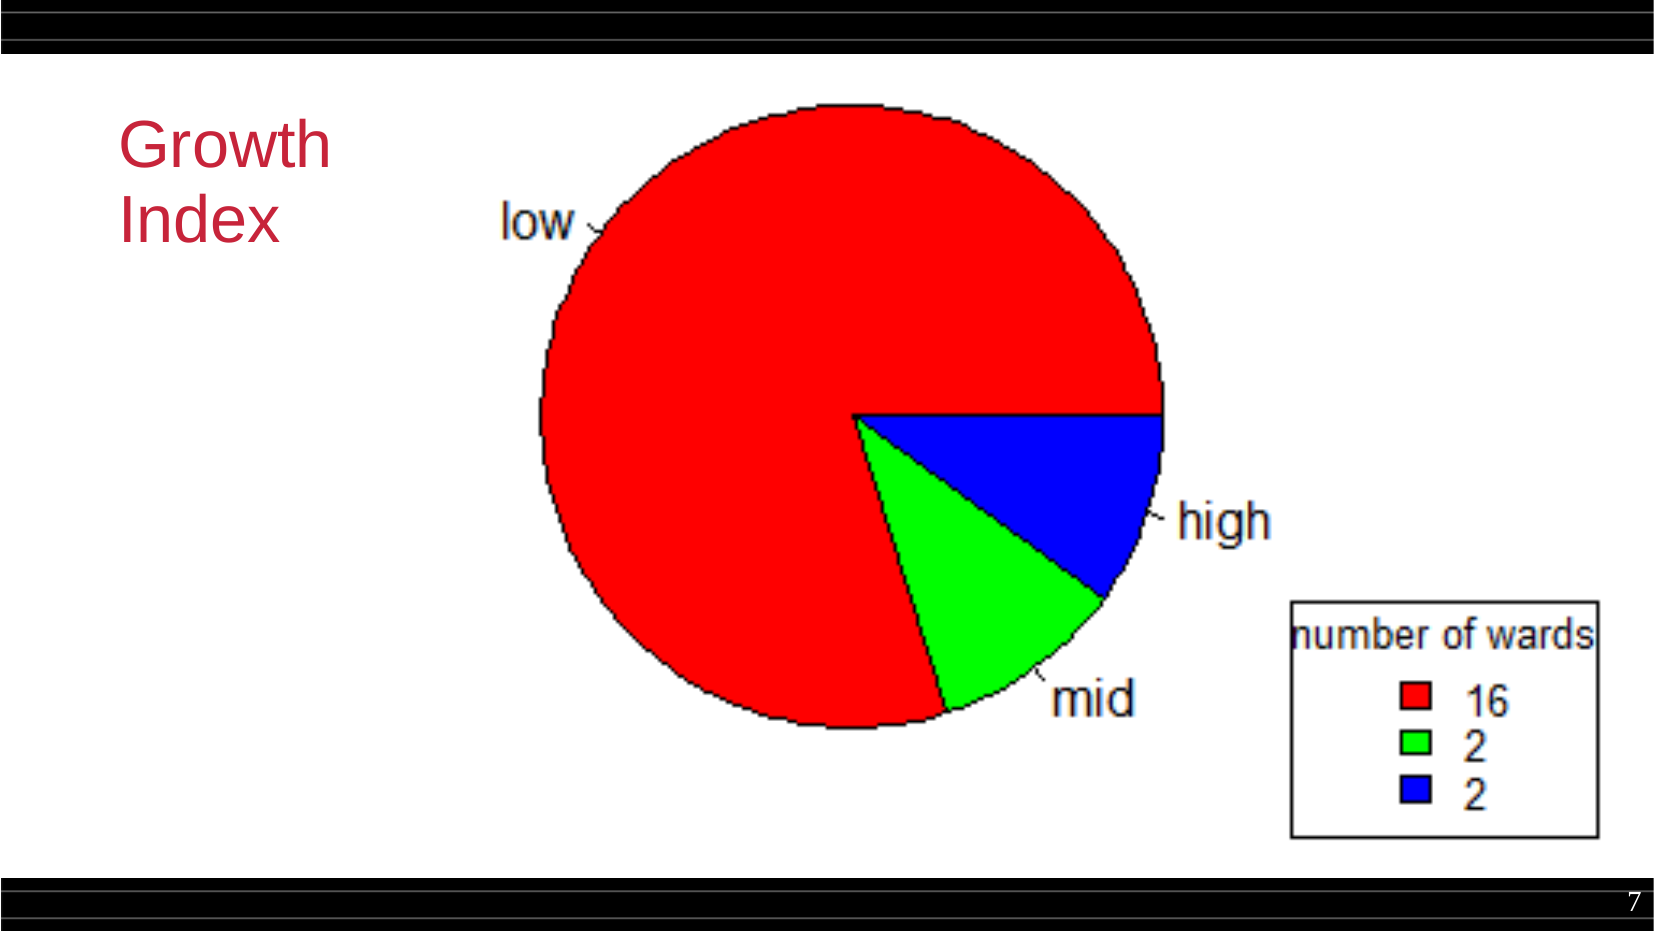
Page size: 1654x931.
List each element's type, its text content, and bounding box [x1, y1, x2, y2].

picture [484, 70, 1642, 863]
title Growth Index [118, 104, 367, 260]
picture [1, 0, 1654, 54]
picture [1, 878, 1654, 931]
